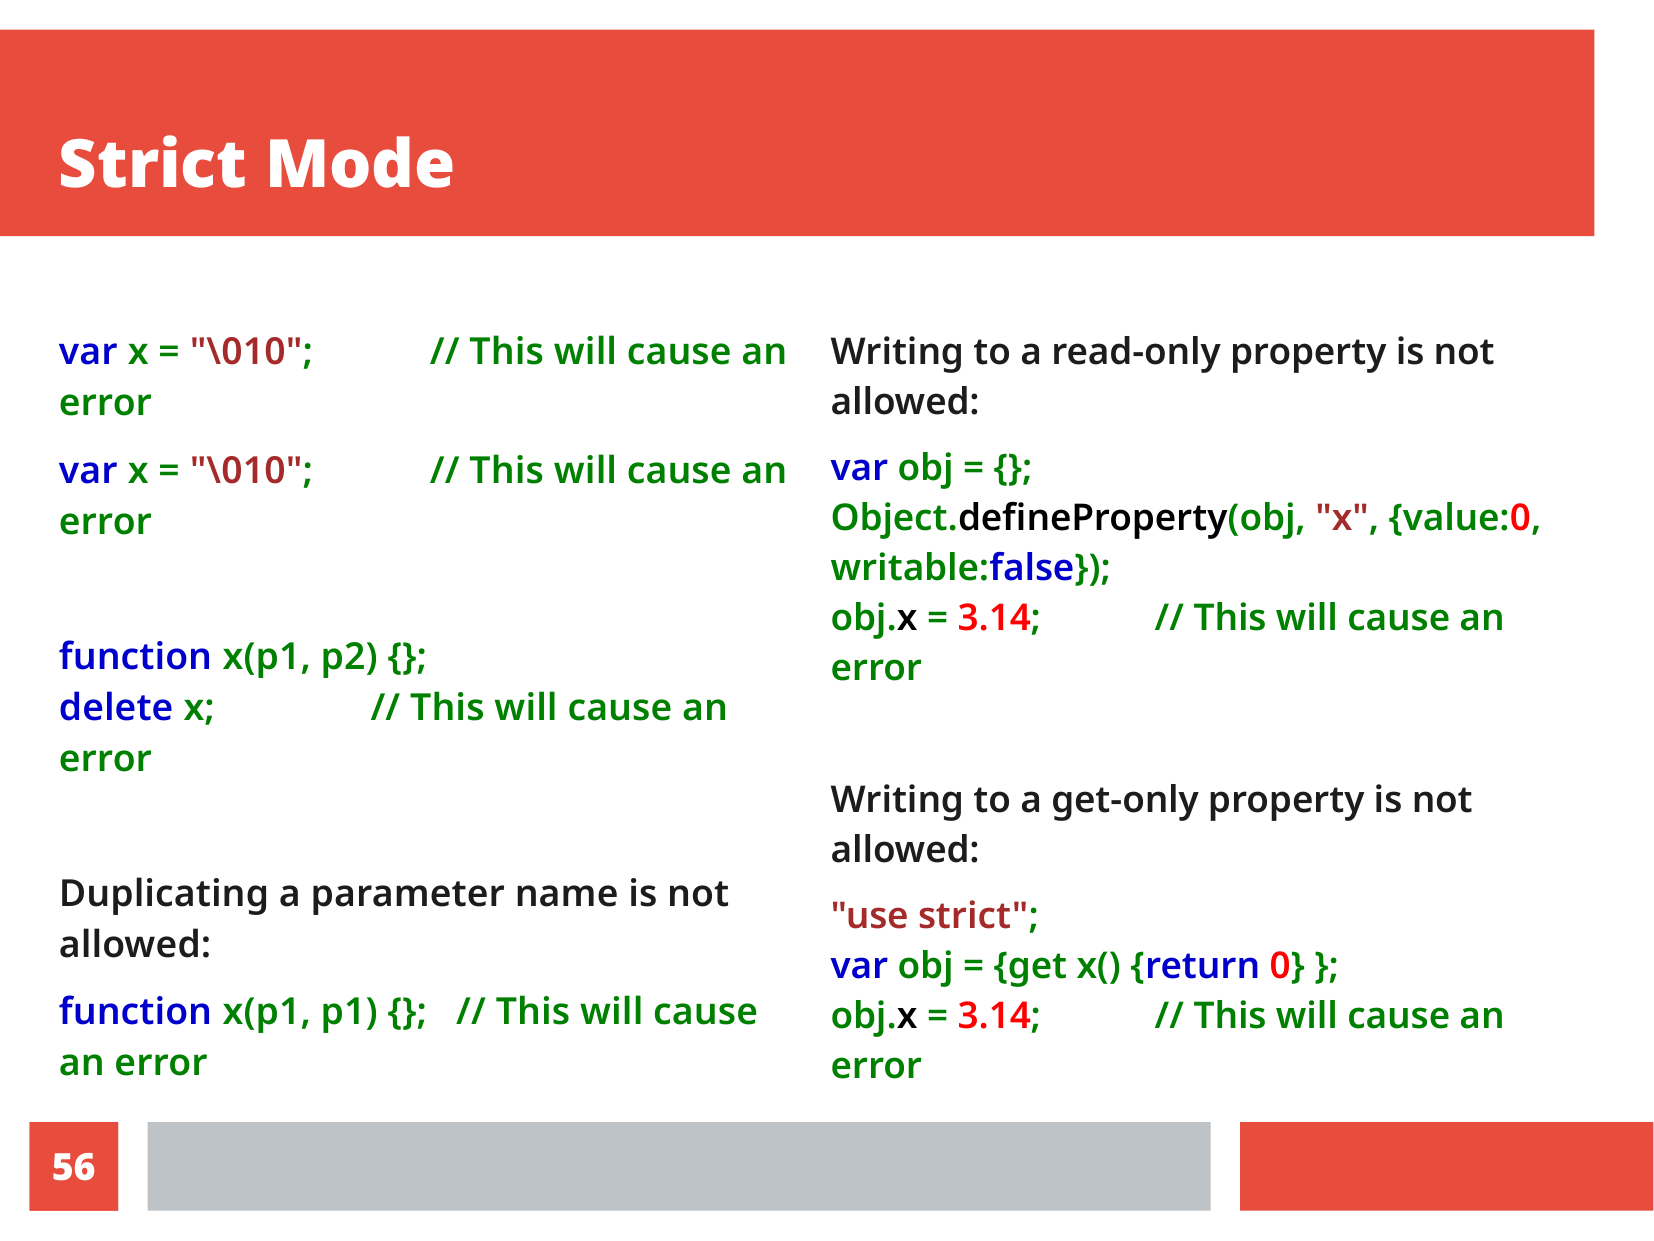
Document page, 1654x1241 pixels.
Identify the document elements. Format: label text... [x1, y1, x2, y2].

list var x = "\010"; // This will cause an error var x = "\010"; // This will cause an error function x(p1, p2) {}; delete x; // This will cause an error Duplicating a parameter name is not allowed: function x(p1, p1) {}; // This will cause an error [59, 324, 794, 1093]
title Strict Mode [59, 59, 1595, 207]
list Writing to a read-only property is not allowed: var obj = {}; Object.defineProperty(obj, "x", {value:0, writable:false}); obj.x = 3.14; // This will cause an error Writing to a get-only property is not allowed: "use strict"; var obj = {get x() {return 0} }; obj.x = 3.14; // This will cause an error [830, 324, 1566, 1093]
